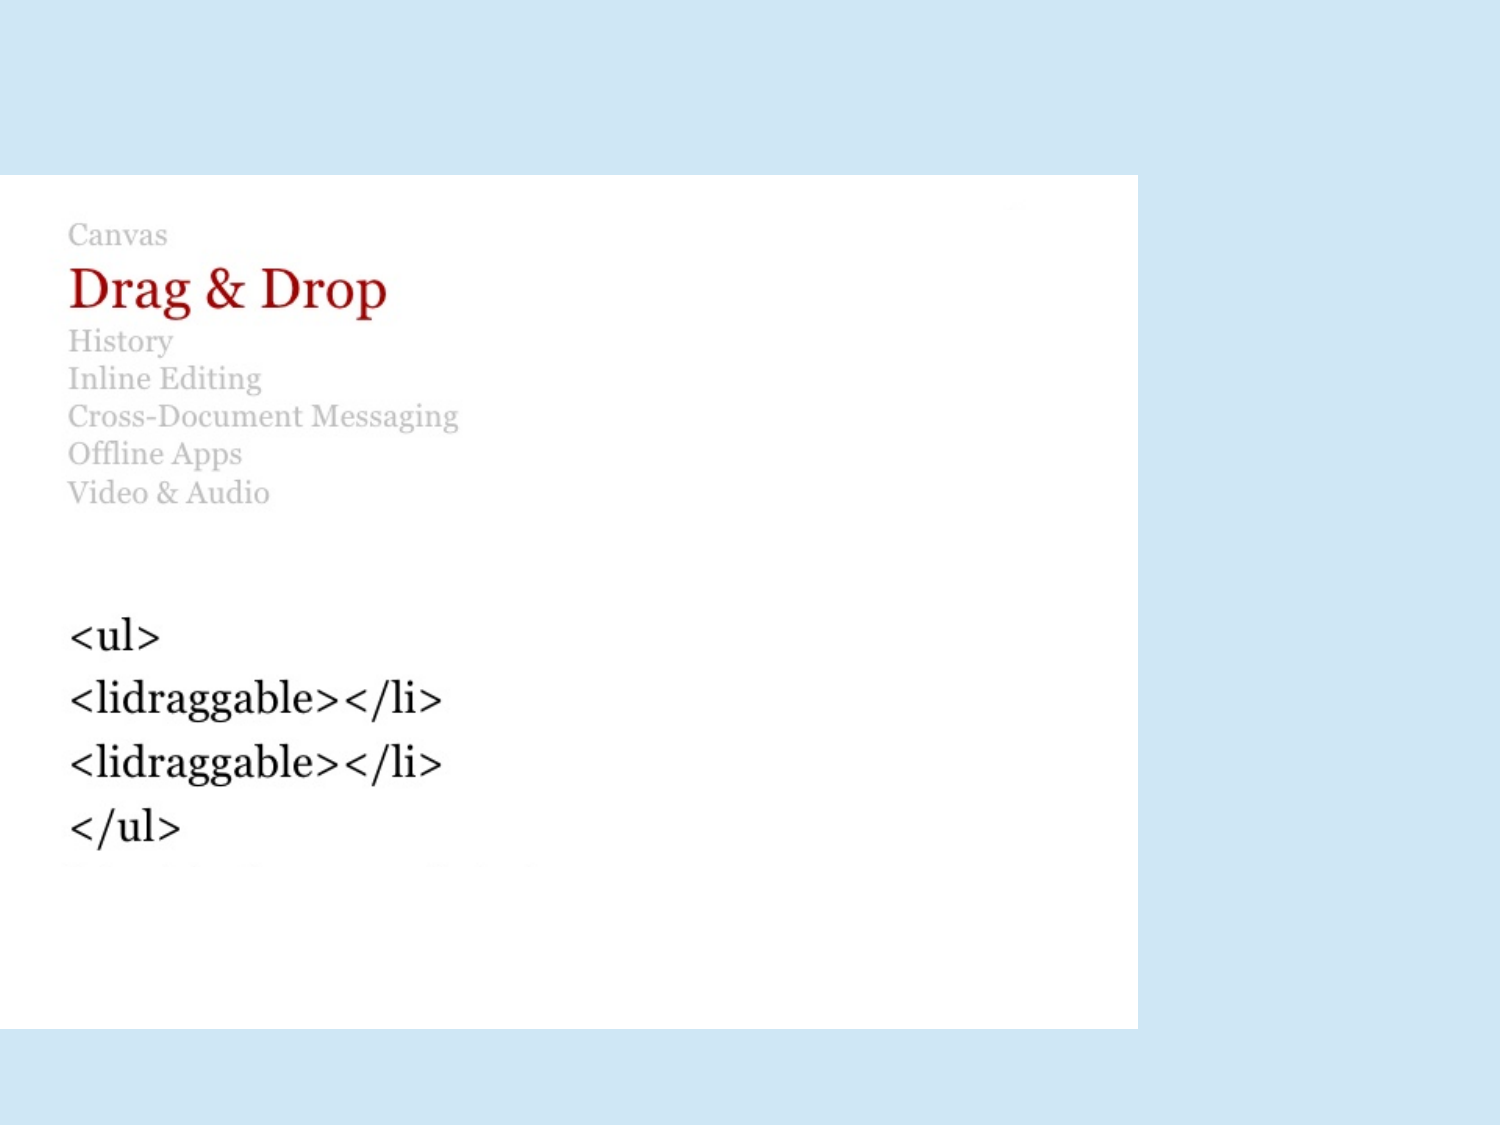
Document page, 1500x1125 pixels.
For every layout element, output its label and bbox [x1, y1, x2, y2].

picture [0, 175, 1138, 1029]
